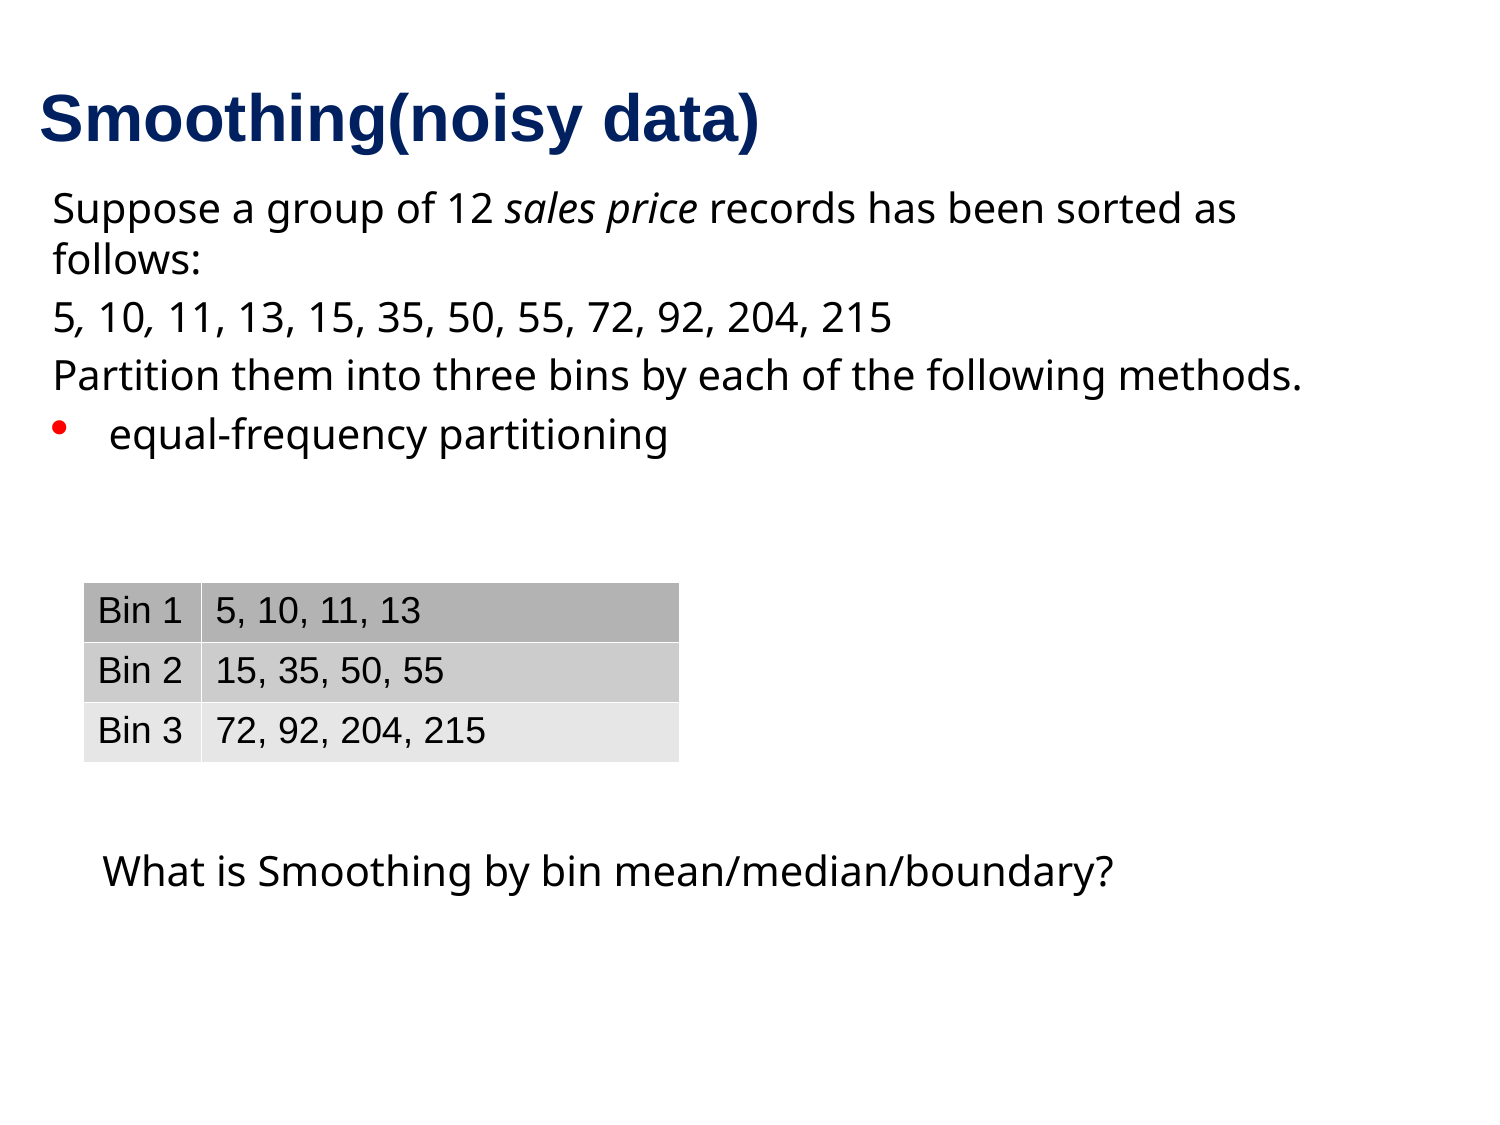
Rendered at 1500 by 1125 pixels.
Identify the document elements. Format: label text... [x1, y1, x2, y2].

table_cell 72, 92, 204, 215 [202, 703, 679, 762]
table_cell Bin 2 [84, 643, 201, 702]
table_cell 15, 35, 50, 55 [202, 643, 679, 702]
table_cell Bin 3 [84, 703, 201, 762]
title Smoothing(noisy data) [24, 24, 1312, 162]
text_box What is Smoothing by bin mean/median/boundary? [87, 837, 1387, 903]
list Suppose a group of 12 sales price records has been sorted as follows: 5, 10, 11, 13, 15, 35, 50, 55, 72, 92, 204, 215 Partition them into three bins by each of the following methods. equal-frequency partitioning [37, 174, 1379, 1087]
table_header Bin 1 [84, 583, 201, 642]
table_header 5, 10, 11, 13 [202, 583, 679, 642]
